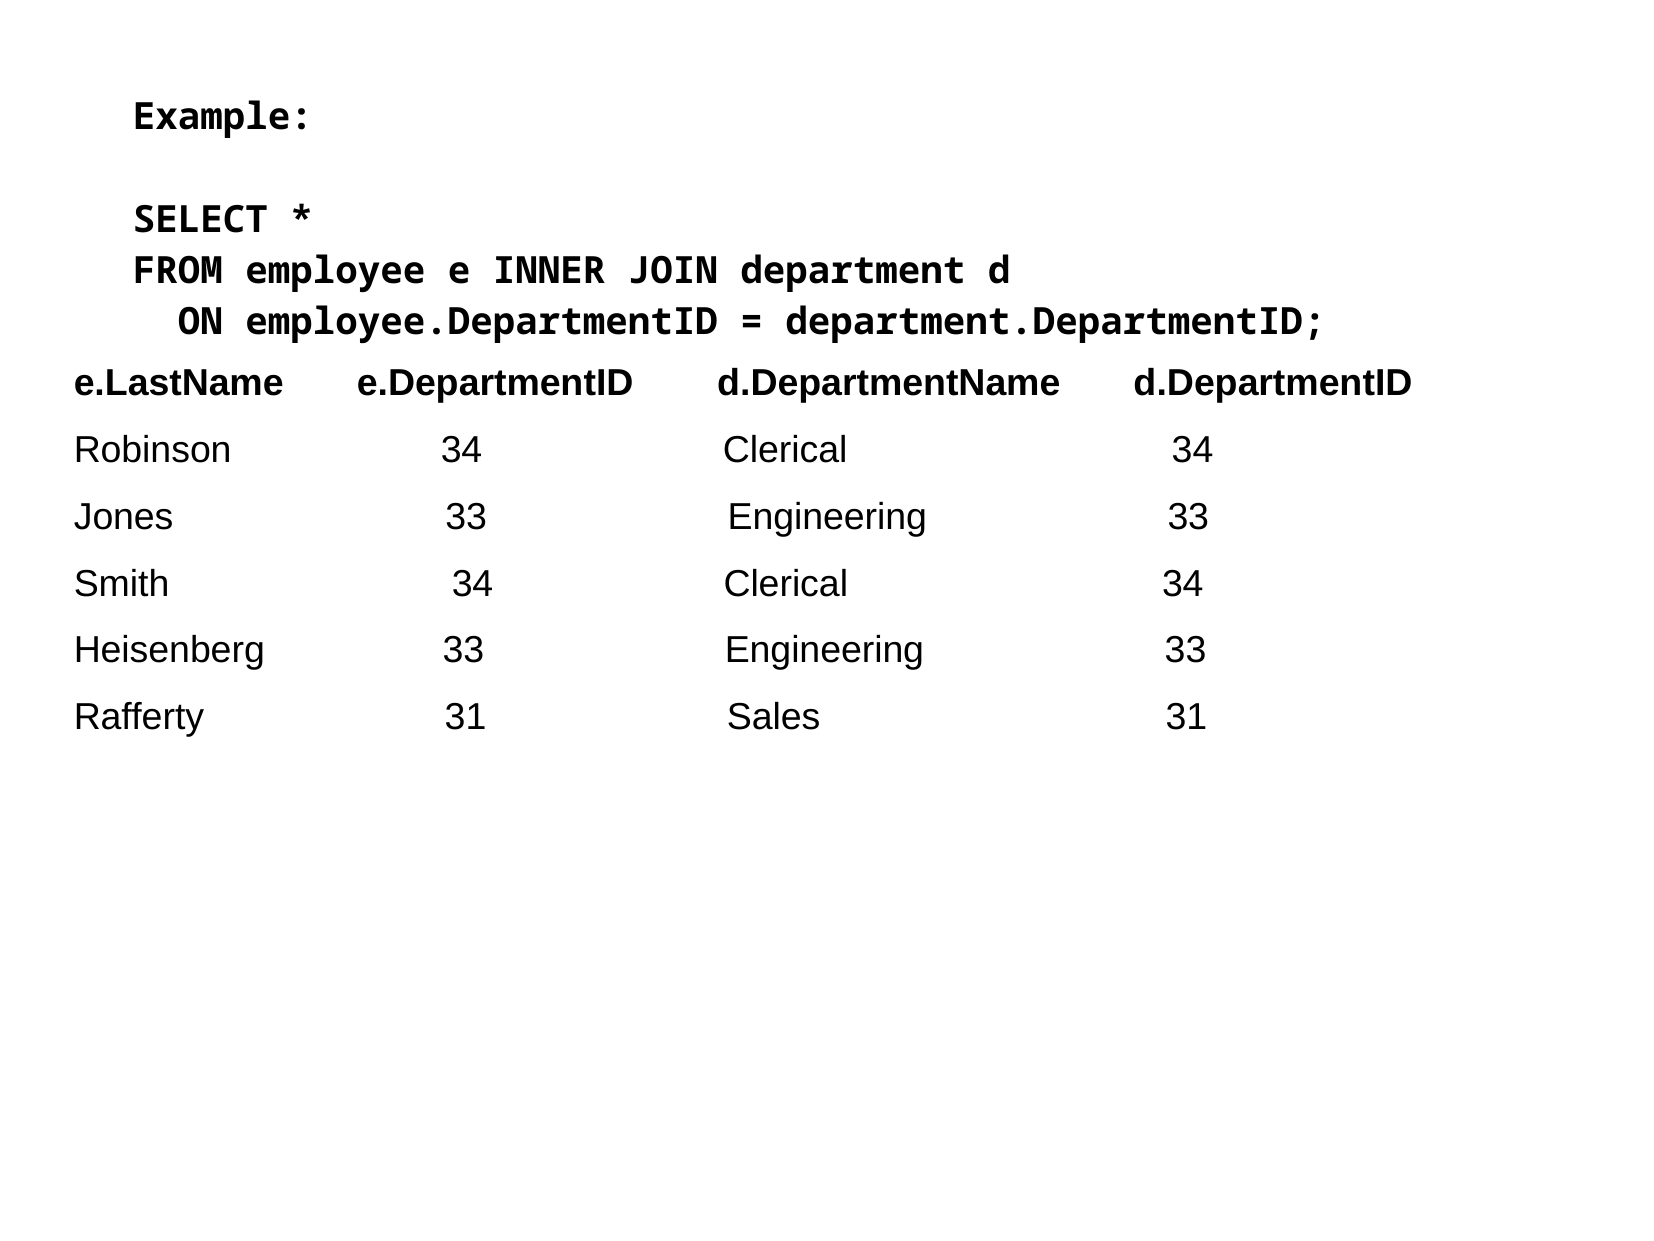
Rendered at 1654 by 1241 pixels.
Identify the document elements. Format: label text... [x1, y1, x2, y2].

text_box Example: SELECT * FROM employee e INNER JOIN department d ON employee.DepartmentID = department.DepartmentID; [118, 82, 1560, 316]
text_box e.LastName e.DepartmentID d.DepartmentName d.DepartmentID Robinson 34 Clerical 34 Jones 33 Engineering 33 Smith 34 Clerical 34 Heisenberg 33 Engineering 33 Rafferty 31 Sales 31 [59, 354, 1607, 1016]
